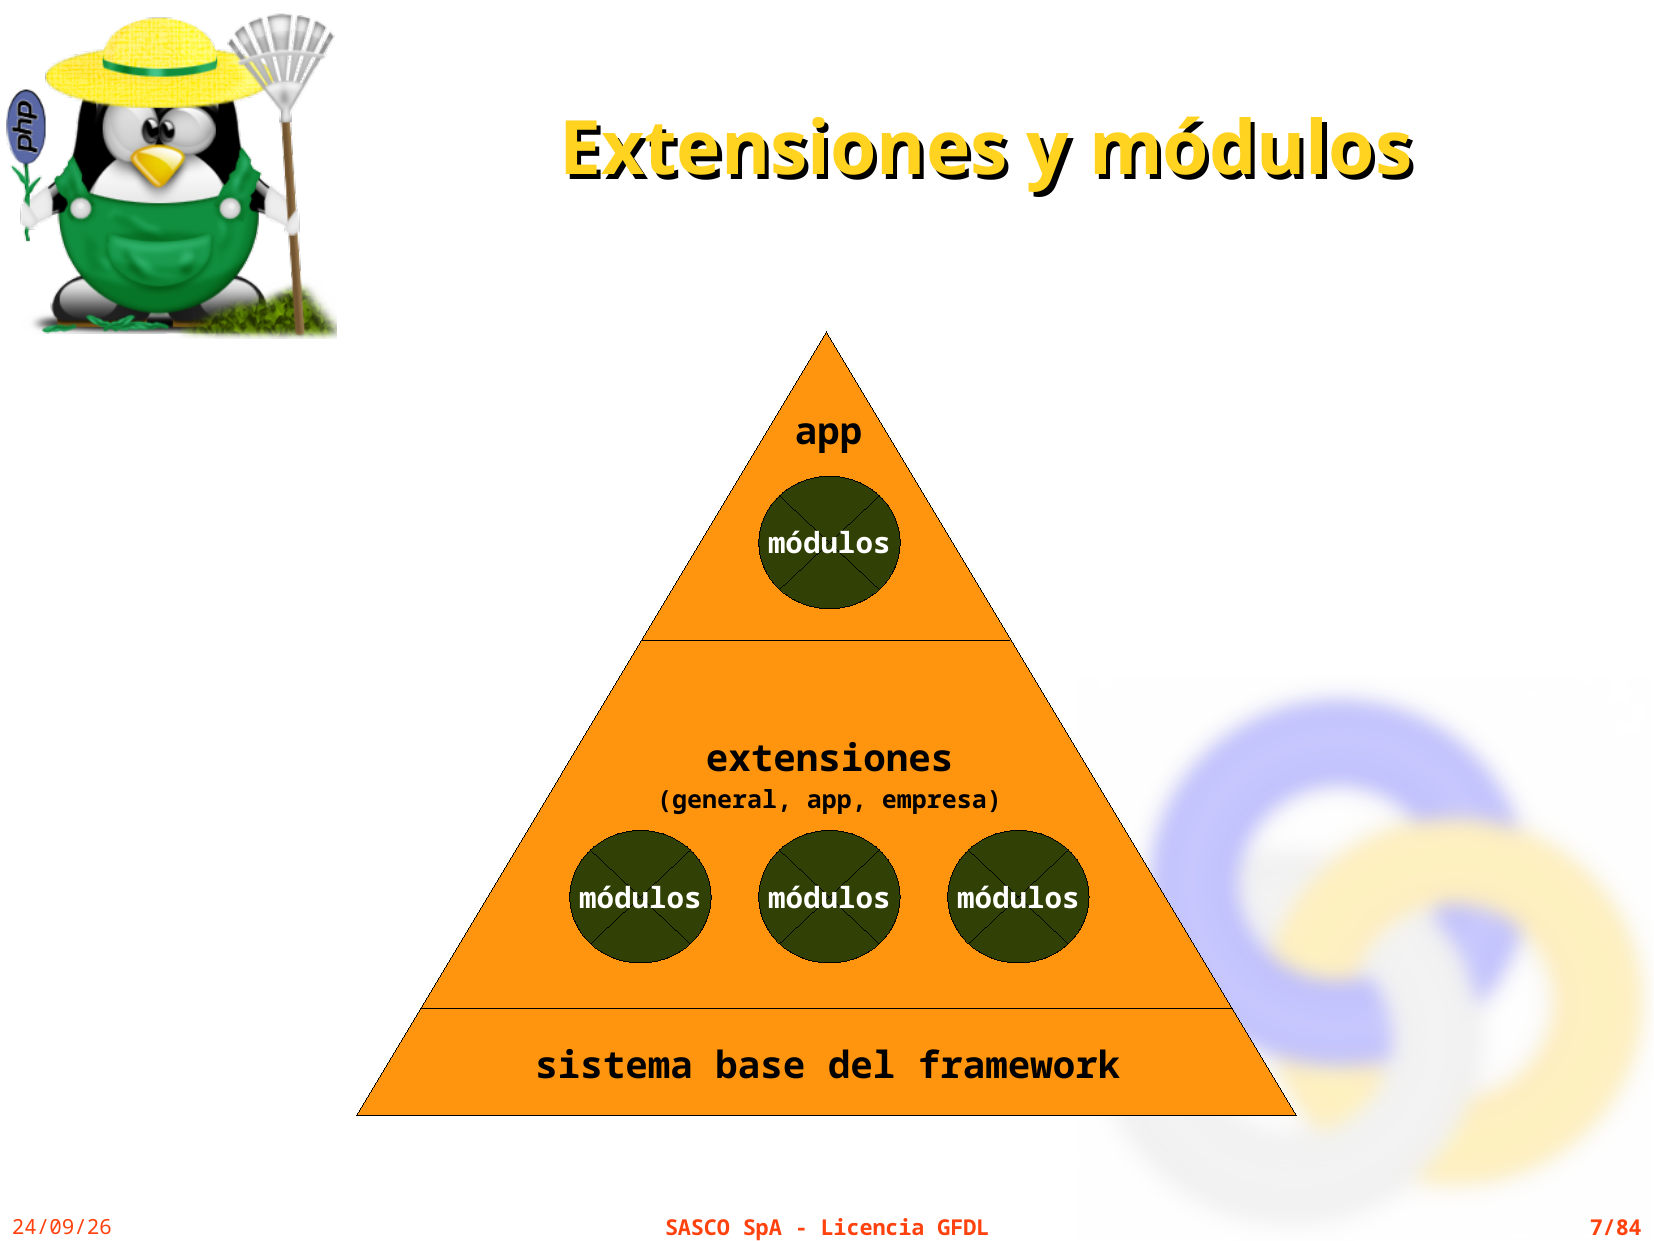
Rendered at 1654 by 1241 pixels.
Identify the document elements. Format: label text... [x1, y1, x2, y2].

title Extensiones y módulos [366, 35, 1607, 257]
text_box [787, 331, 865, 396]
text_box módulos [569, 830, 712, 963]
picture [1074, 657, 1654, 1241]
picture [4, 5, 337, 339]
text_box app [779, 396, 878, 450]
text_box módulos [947, 830, 1090, 963]
text_box módulos [758, 830, 901, 963]
text_box extensiones (general, app, empresa) [642, 723, 1017, 802]
text_box [356, 410, 1297, 1116]
text_box sistema base del framework [520, 1031, 1136, 1085]
text_box módulos [758, 476, 901, 609]
